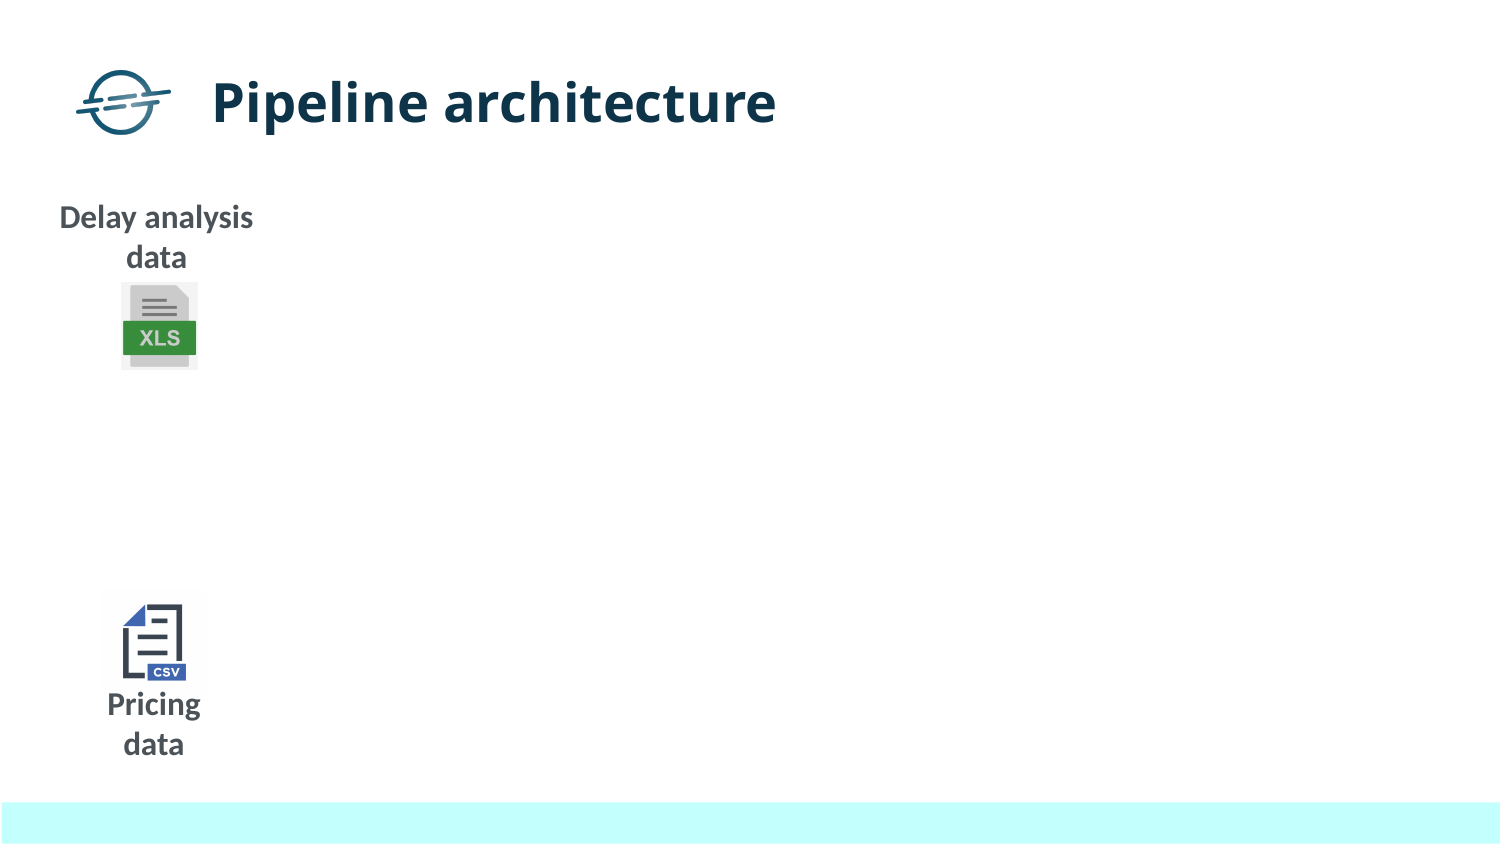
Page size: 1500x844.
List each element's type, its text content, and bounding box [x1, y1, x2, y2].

picture [121, 282, 198, 370]
text_box [1, 802, 1500, 844]
picture [76, 70, 171, 135]
picture [102, 590, 207, 667]
title Pipeline architecture [196, 53, 874, 155]
title Pricing data [34, 667, 274, 770]
title Delay analysis data [37, 180, 277, 252]
